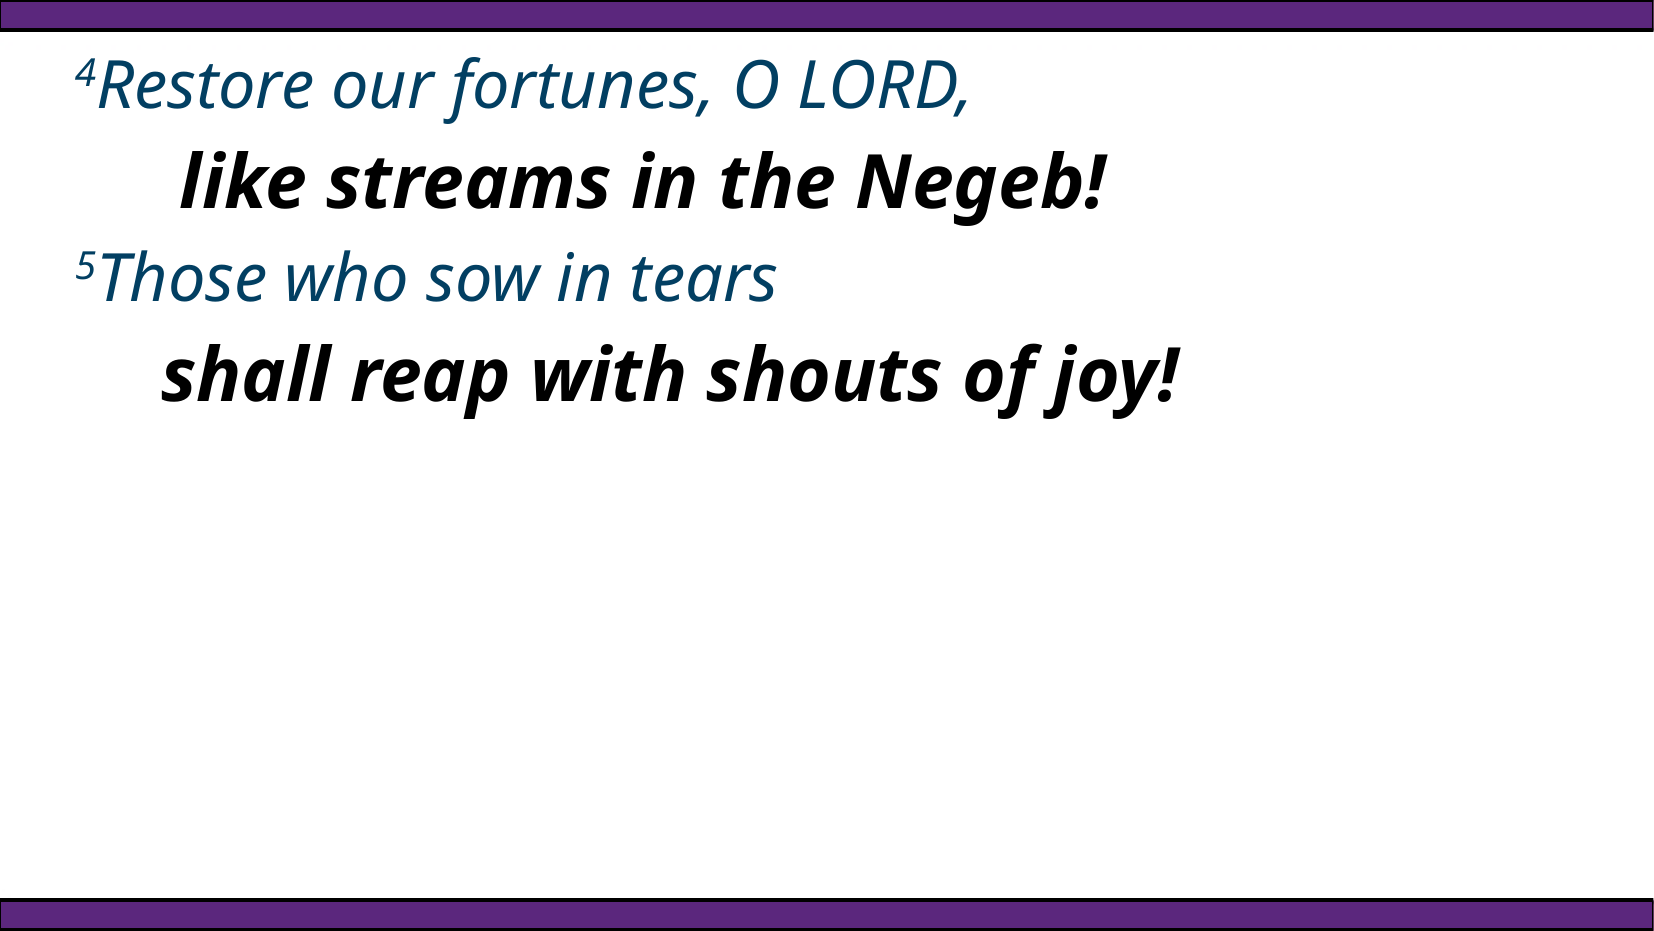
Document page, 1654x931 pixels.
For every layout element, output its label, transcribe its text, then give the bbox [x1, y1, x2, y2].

text_box [0, 900, 1654, 931]
text_box [0, 0, 1654, 31]
picture [0, 31, 1654, 900]
text_box 4Restore our fortunes, O LORD, like streams in the Negeb! 5Those who sow in tears shall reap with shouts of joy! [60, 30, 1591, 422]
